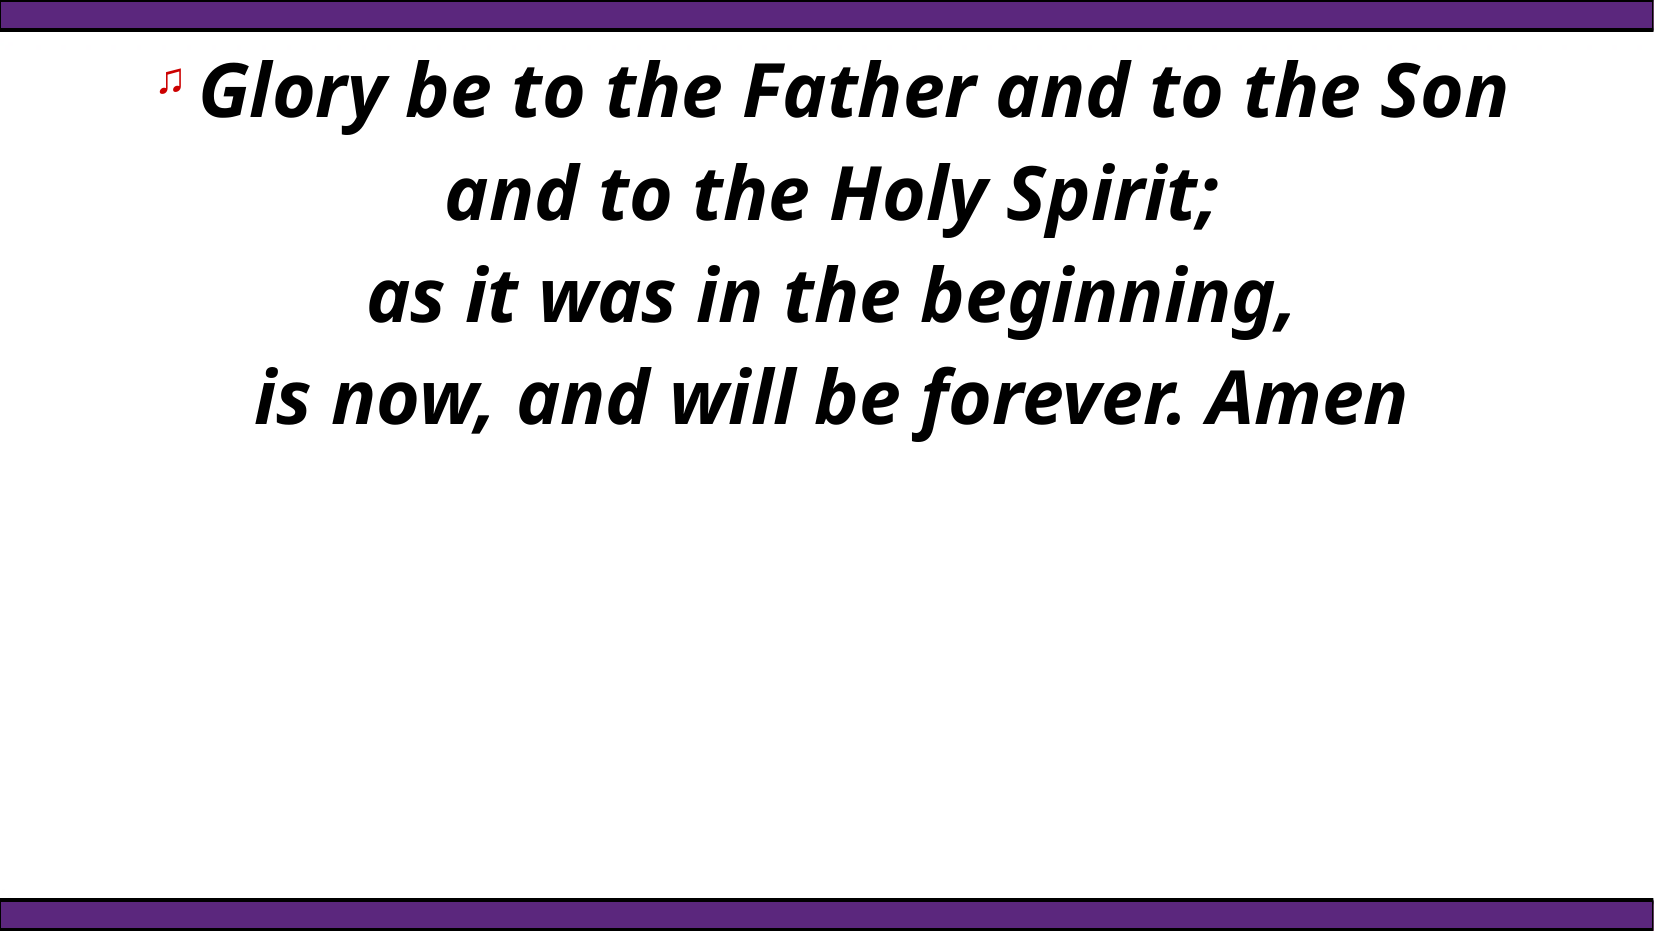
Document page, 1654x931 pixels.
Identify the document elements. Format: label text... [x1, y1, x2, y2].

text_box [0, 900, 1654, 931]
text_box ♫ Glory be to the Father and to the Son and to the Holy Spirit; as it was in the beginning, is now, and will be forever. Amen [60, 30, 1606, 445]
picture [0, 31, 1654, 900]
text_box [0, 0, 1654, 31]
